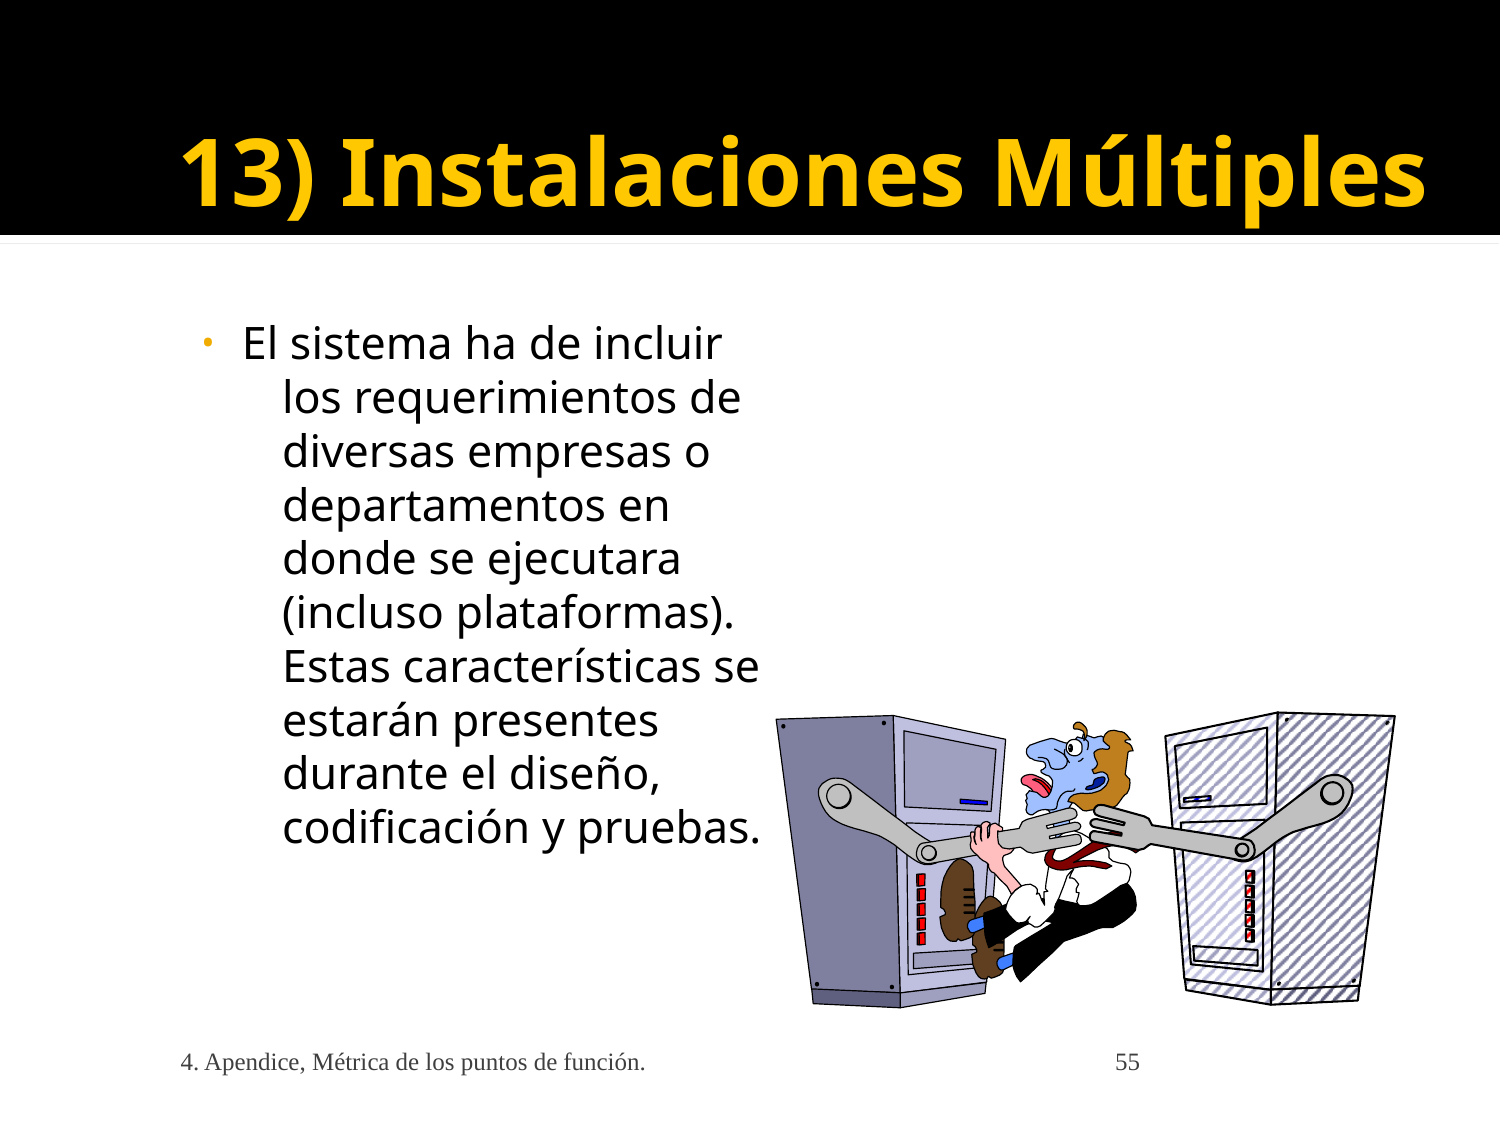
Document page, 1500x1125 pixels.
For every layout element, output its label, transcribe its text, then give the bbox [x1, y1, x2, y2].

text_box [1100, 1037, 1438, 1075]
chart [774, 714, 1154, 1013]
text_box [1089, 712, 1395, 1005]
title 13) Instalaciones Múltiples [162, 75, 1438, 263]
list El sistema ha de incluir los requerimientos de diversas empresas o departamentos en donde se ejecutara (incluso plataformas). Estas características se estarán presentes durante el diseño, codificación y pruebas. [162, 299, 1351, 976]
text_box 4. Apendice, Métrica de los puntos de función. [162, 1037, 951, 1075]
